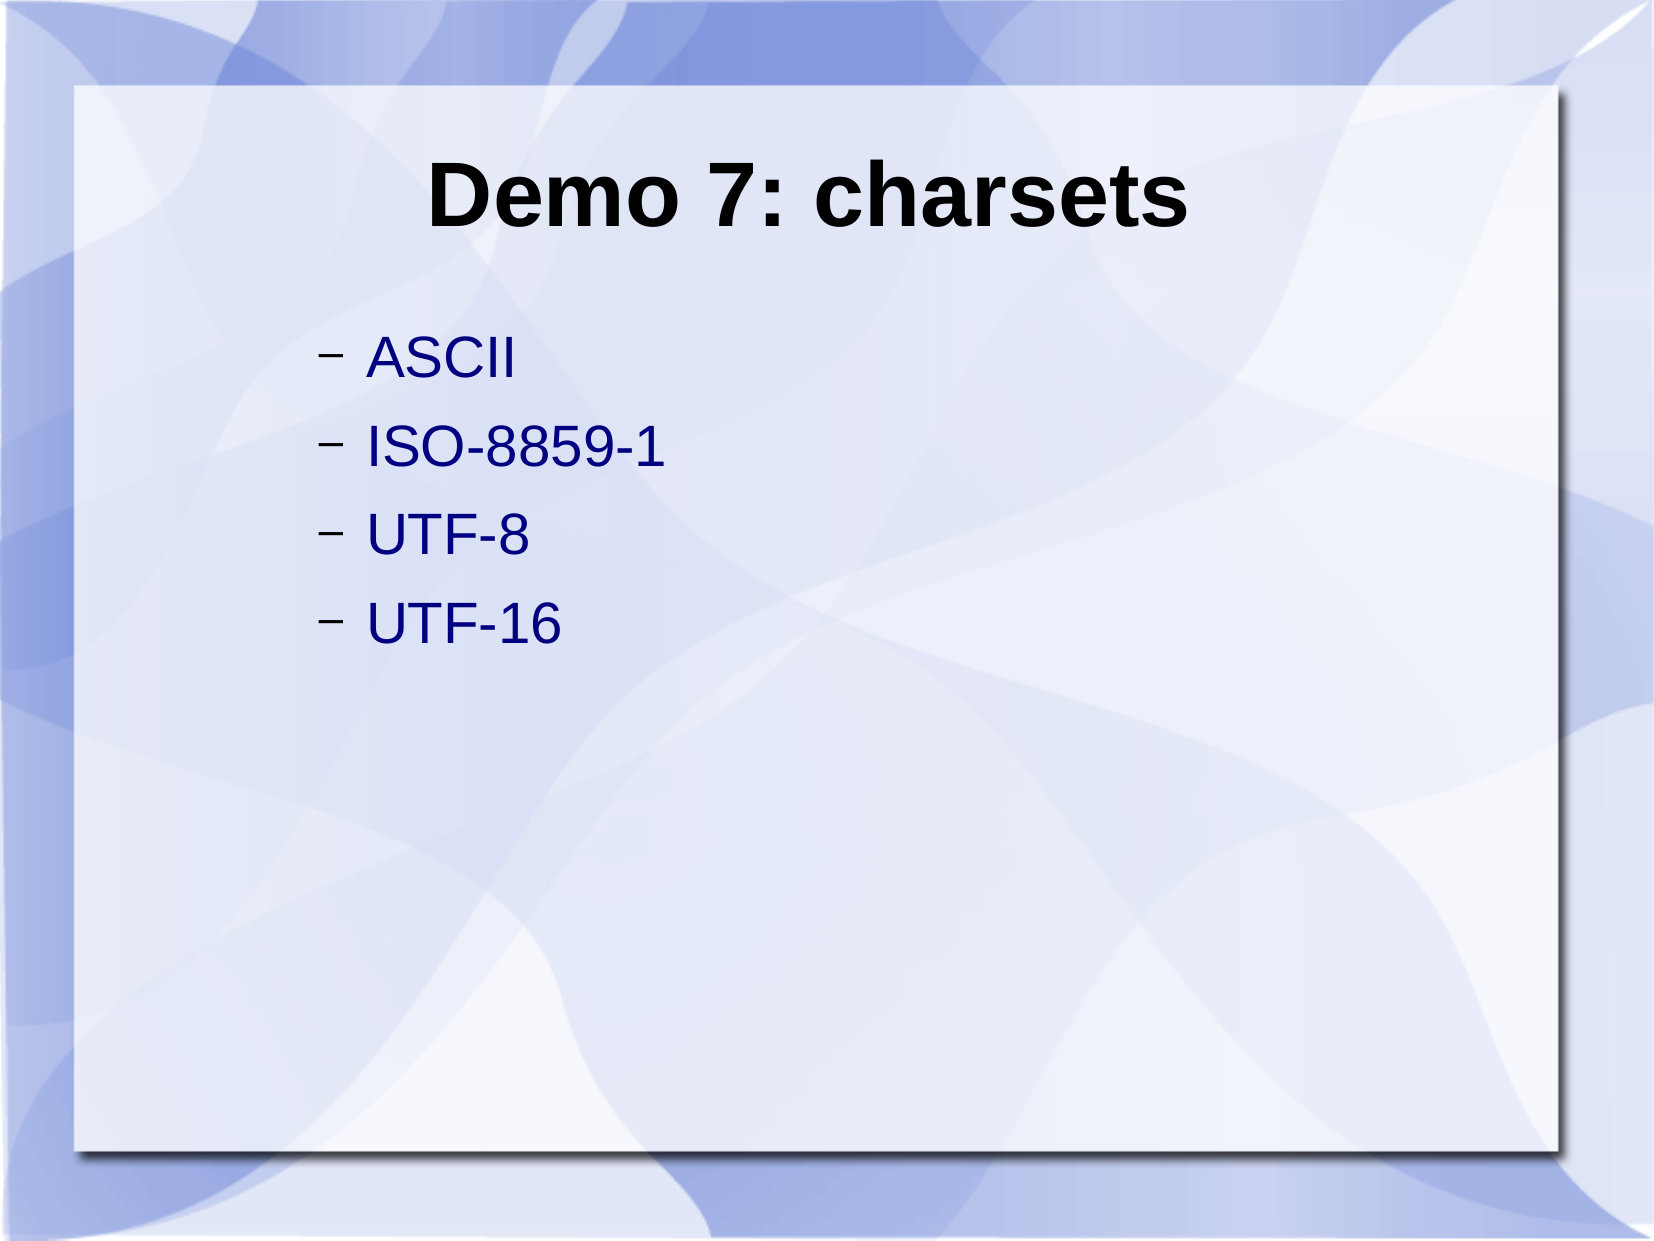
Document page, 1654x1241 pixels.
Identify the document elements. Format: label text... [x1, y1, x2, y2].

list ASCII ISO-8859-1 UTF-8 UTF-16 [129, 324, 1489, 1129]
title Demo 7: charsets [82, 90, 1536, 298]
picture [0, 0, 1654, 1241]
